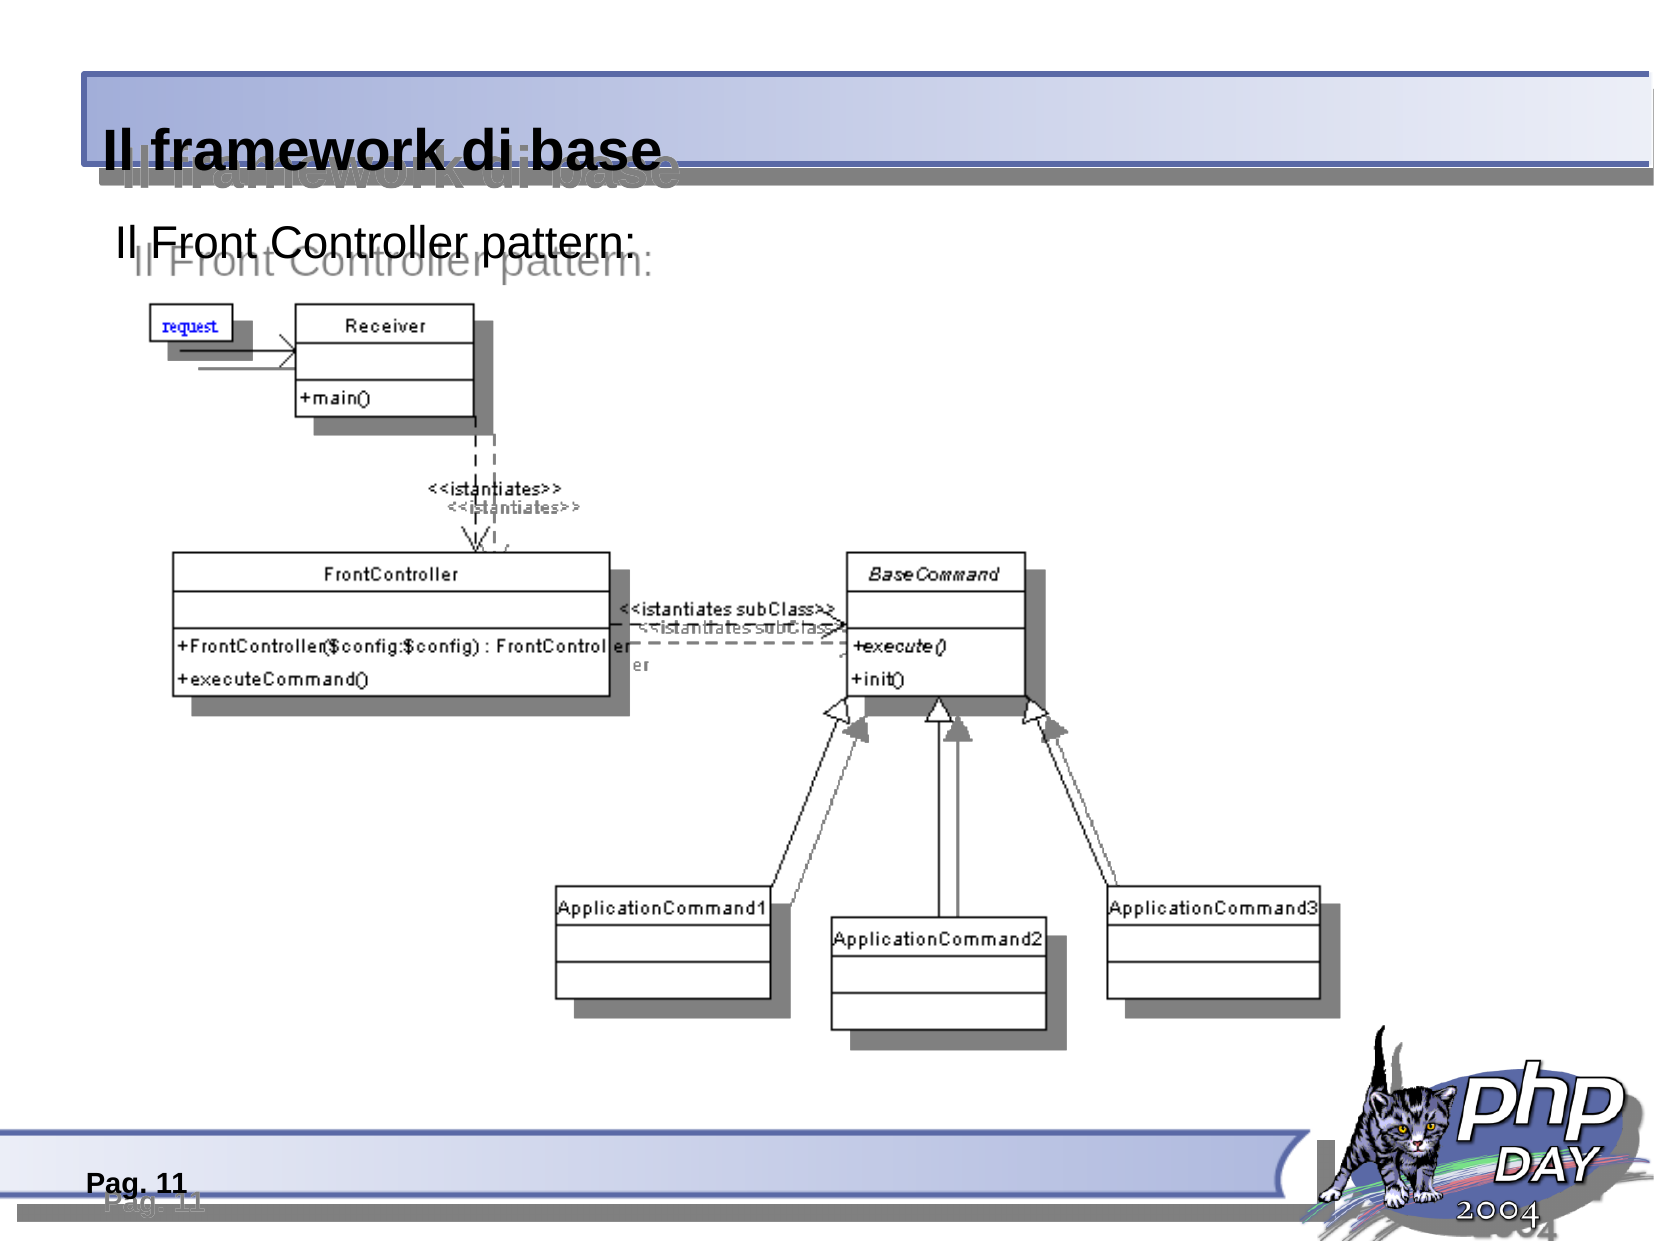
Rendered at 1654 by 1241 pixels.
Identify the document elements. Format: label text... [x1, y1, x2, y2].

text_box Il framework di base [102, 85, 1394, 155]
picture [0, 1025, 1652, 1233]
picture [142, 296, 1329, 1039]
picture [110, 1195, 117, 1201]
picture [126, 1180, 133, 1190]
text_box Il Front Controller pattern: [99, 217, 1620, 987]
